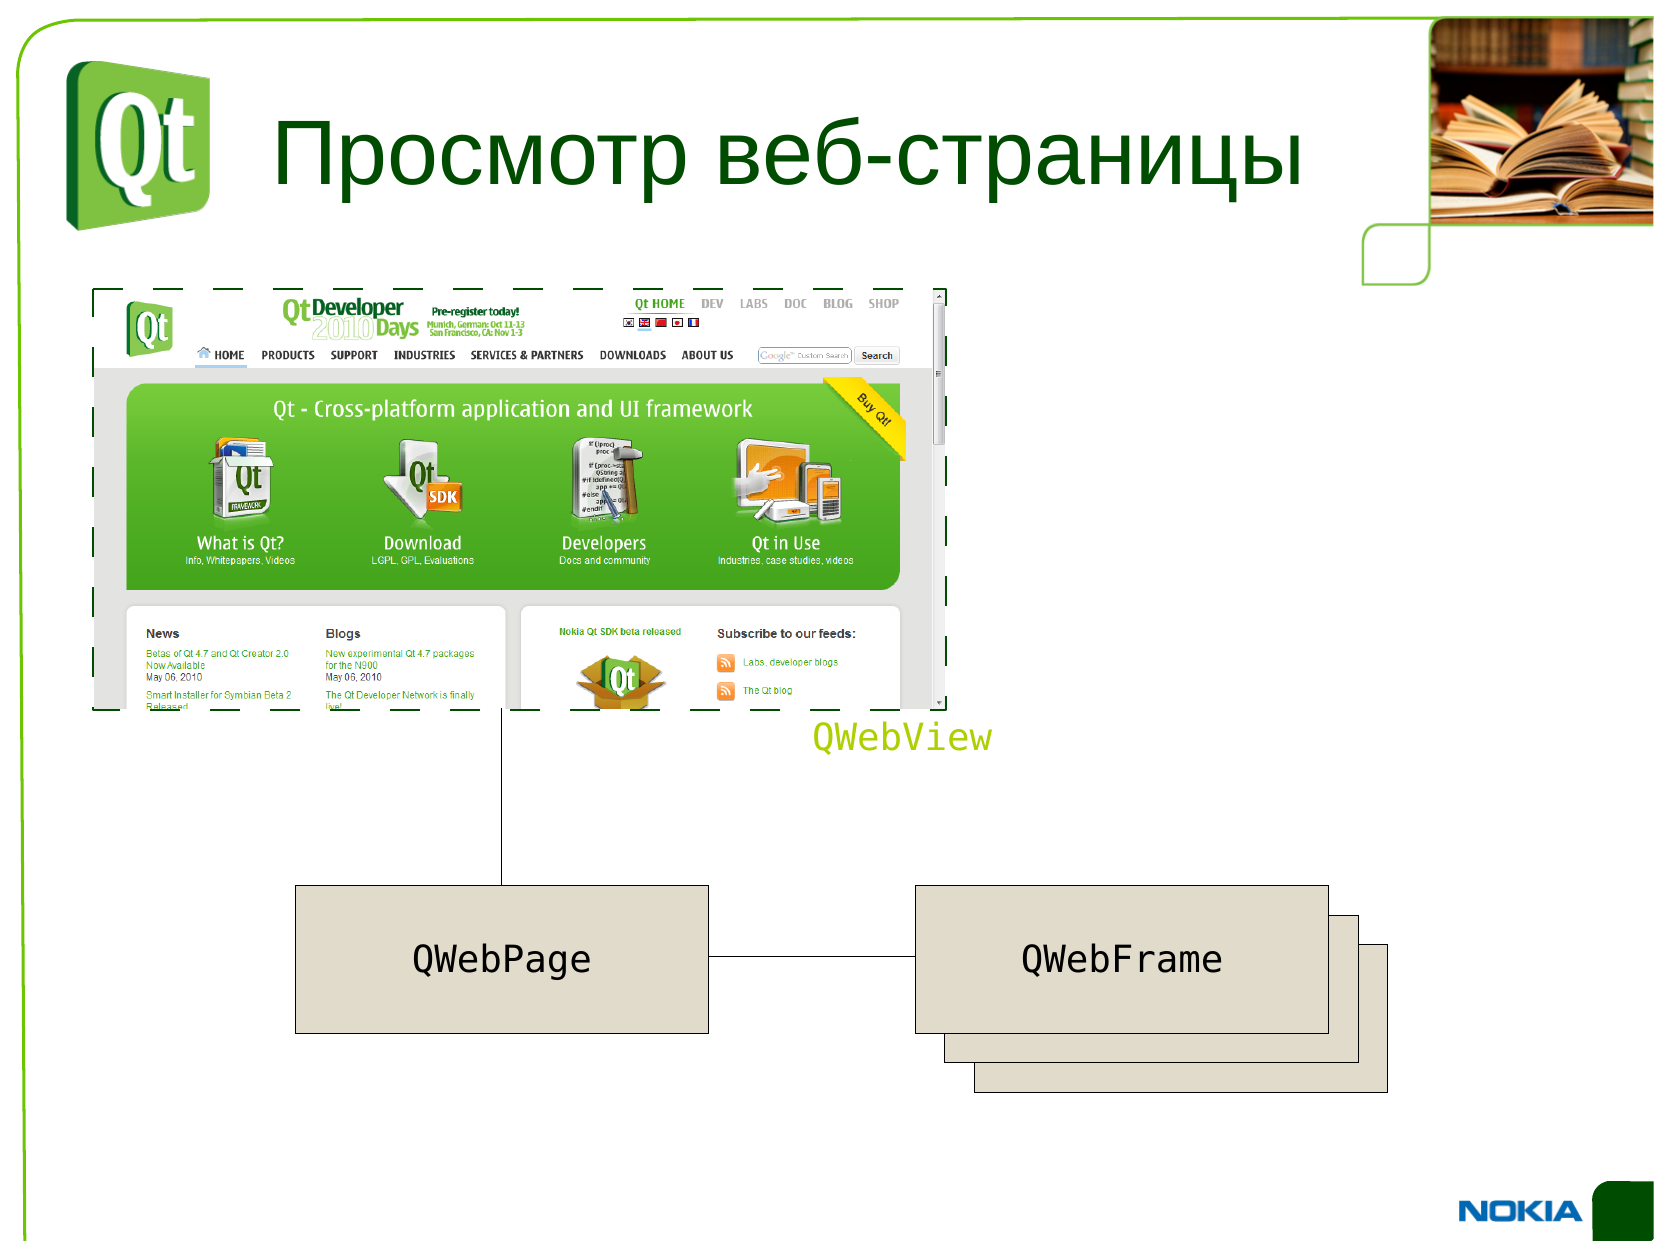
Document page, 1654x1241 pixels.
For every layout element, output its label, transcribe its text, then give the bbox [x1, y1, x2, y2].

picture [66, 61, 210, 231]
title Просмотр веб-страницы [251, 49, 1327, 257]
text_box QWebPage [295, 885, 709, 1034]
text_box [944, 915, 1388, 1093]
picture [94, 289, 945, 709]
picture [1459, 1200, 1583, 1222]
text_box QWebView [797, 708, 1388, 768]
picture [1338, 5, 1654, 306]
text_box QWebFrame [915, 885, 1329, 1034]
